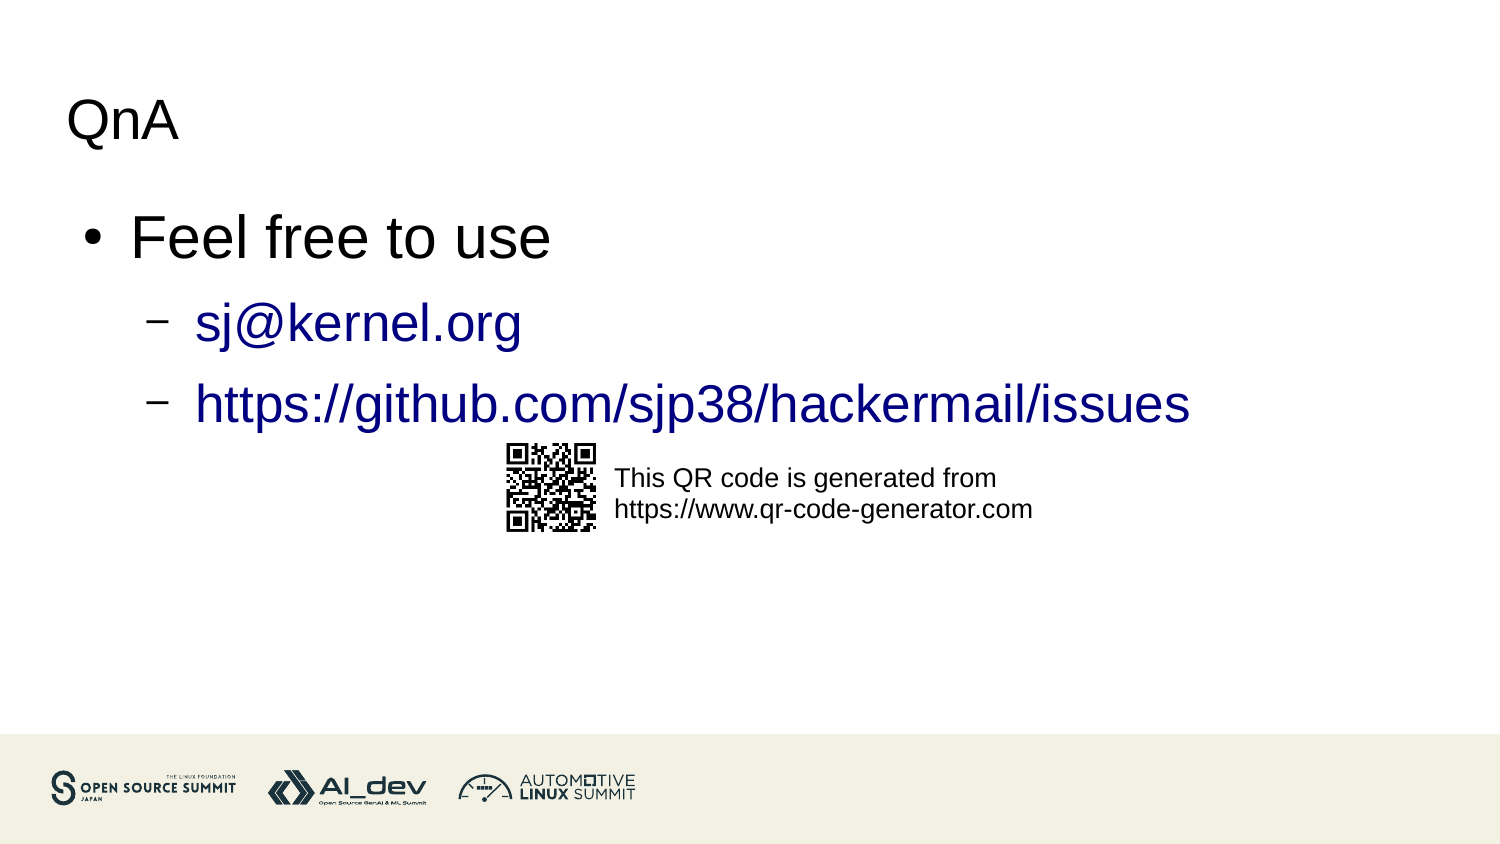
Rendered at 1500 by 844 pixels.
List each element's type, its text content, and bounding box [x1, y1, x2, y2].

list Feel free to use sj@kernel.org https://github.com/sjp38/hackermail/issues [51, 189, 1449, 451]
text_box This QR code is generated from https://www.qr-code-generator.com [599, 455, 1050, 532]
picture [502, 437, 600, 538]
title QnA [51, 72, 1449, 167]
